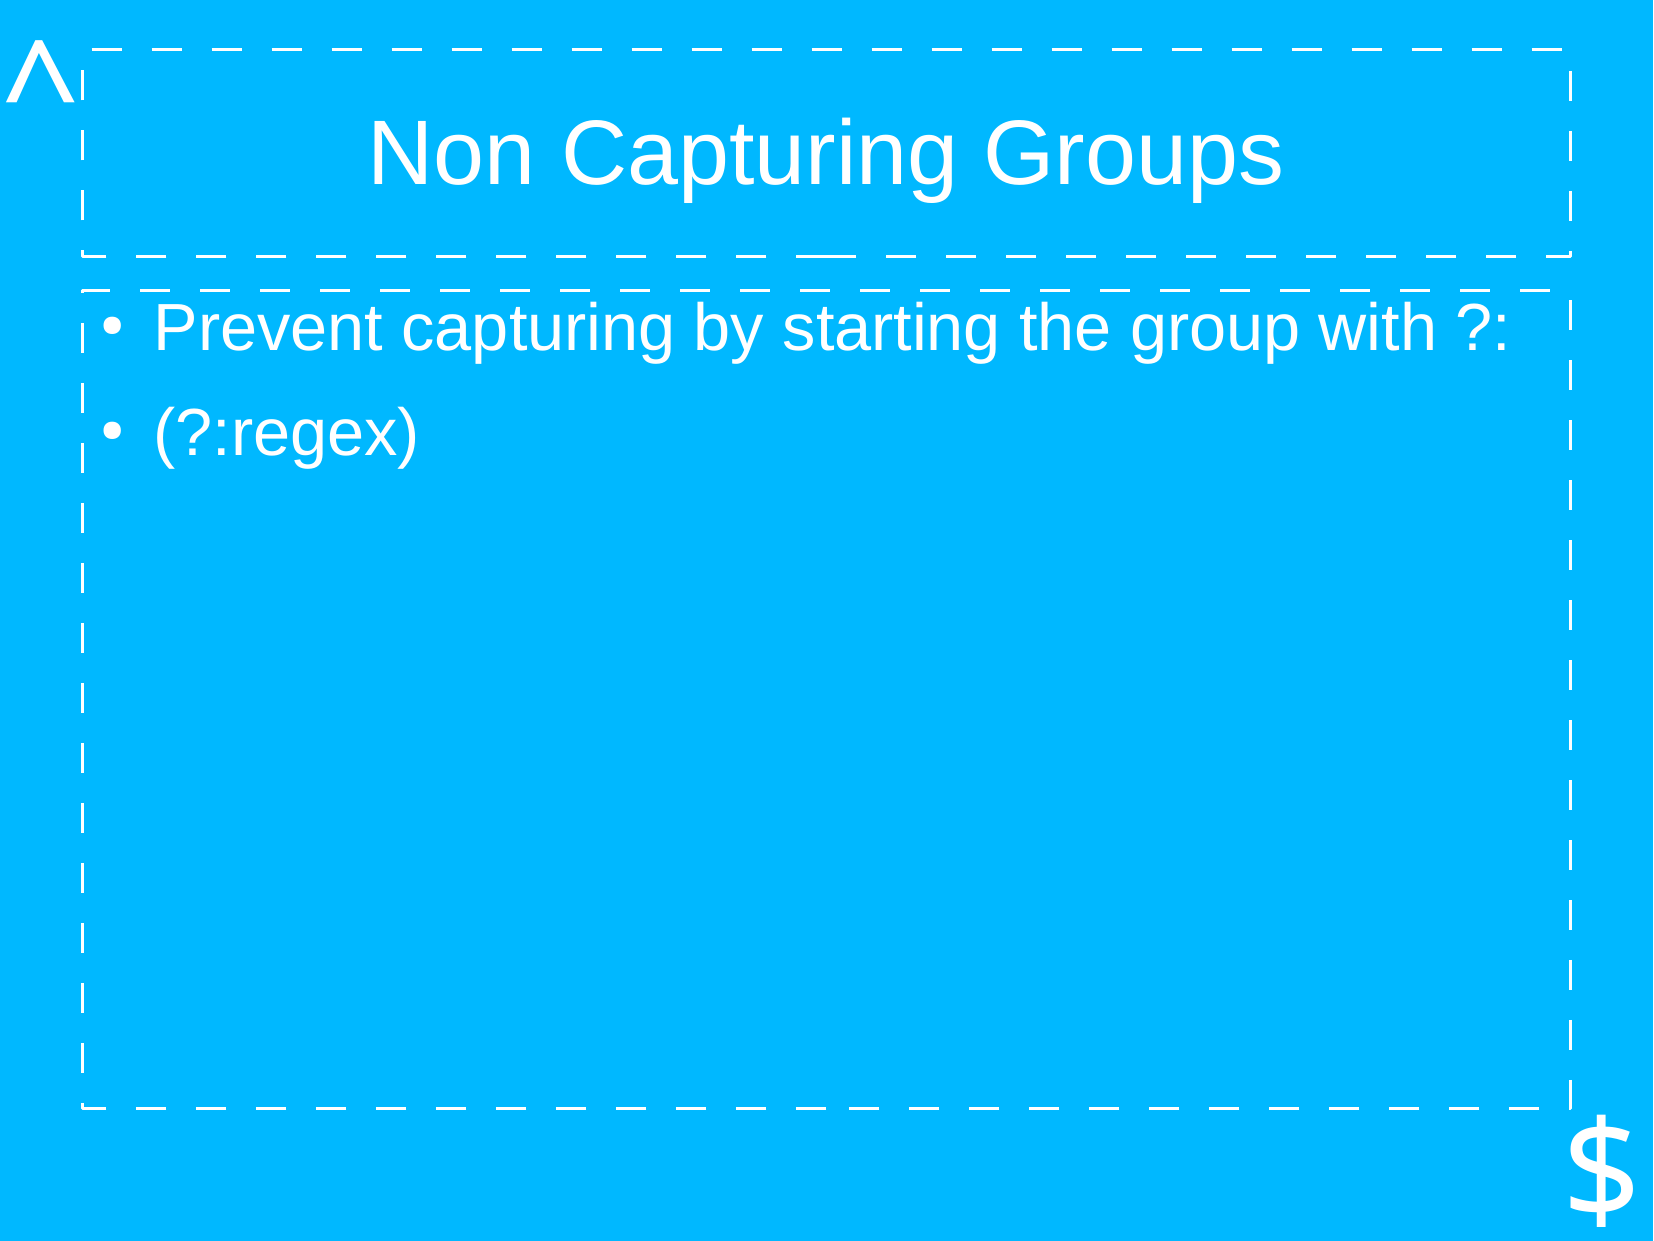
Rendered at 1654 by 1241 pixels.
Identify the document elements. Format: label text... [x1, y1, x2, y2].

list Prevent capturing by starting the group with ?: (?:regex) [82, 290, 1571, 1109]
title Non Capturing Groups [82, 49, 1571, 257]
